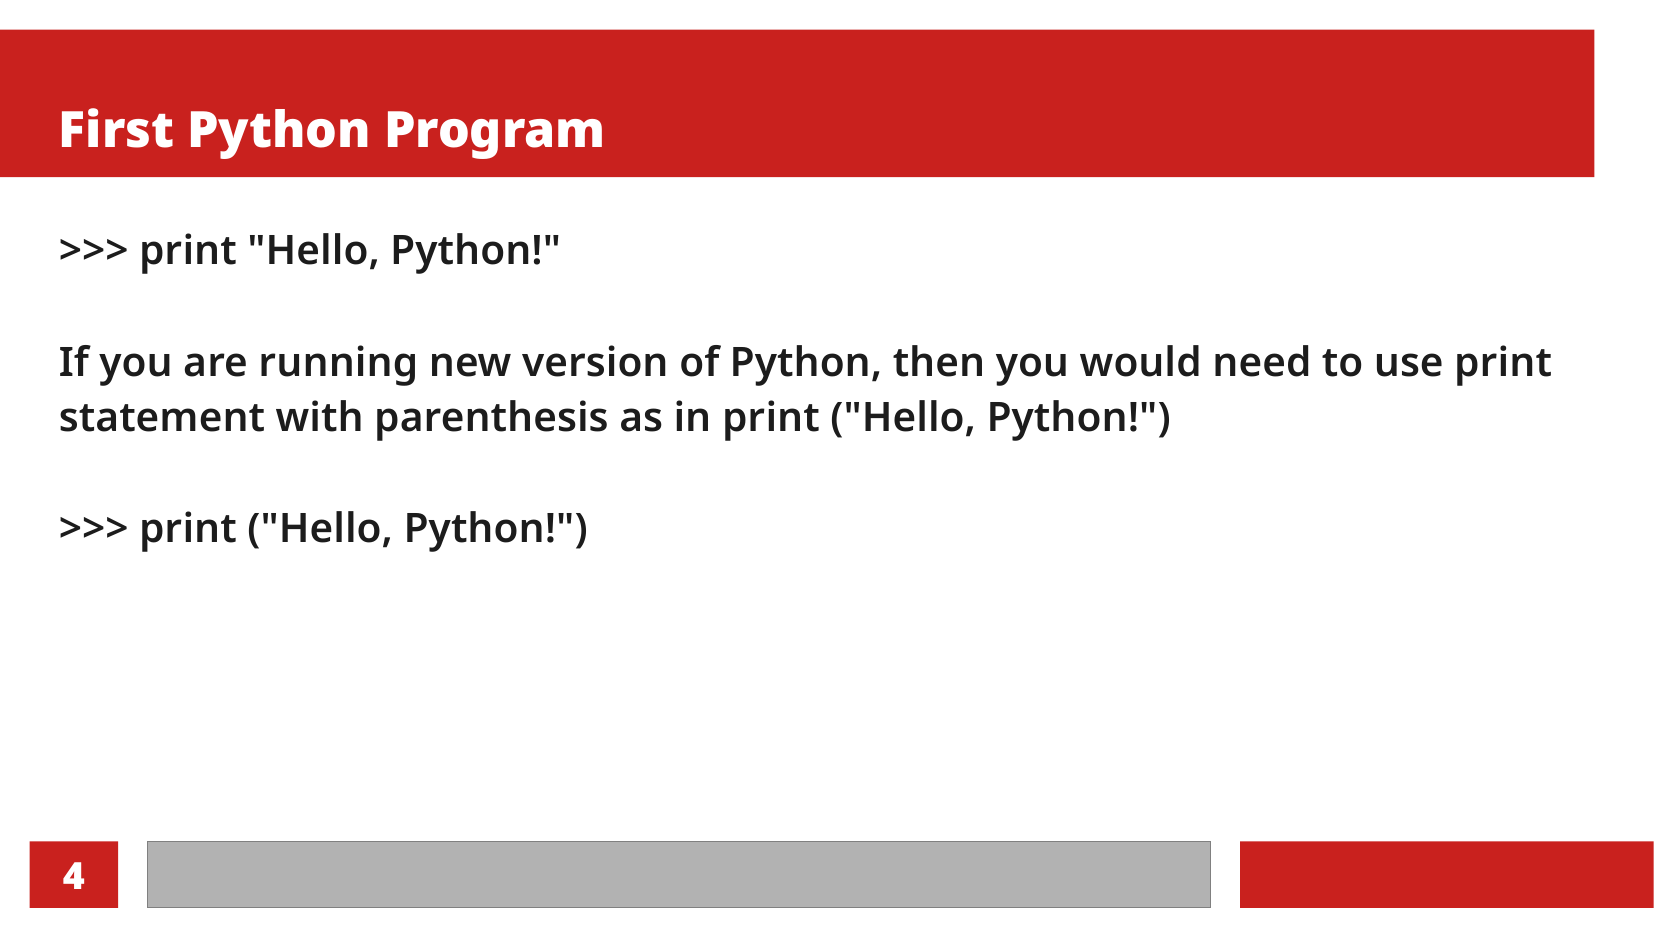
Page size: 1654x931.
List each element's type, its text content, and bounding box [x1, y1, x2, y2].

list >>> print "Hello, Python!" If you are running new version of Python, then you would need to use print statement with parenthesis as in print ("Hello, Python!") >>> print ("Hello, Python!") [59, 221, 1565, 798]
title First Python Program [59, 44, 1595, 163]
